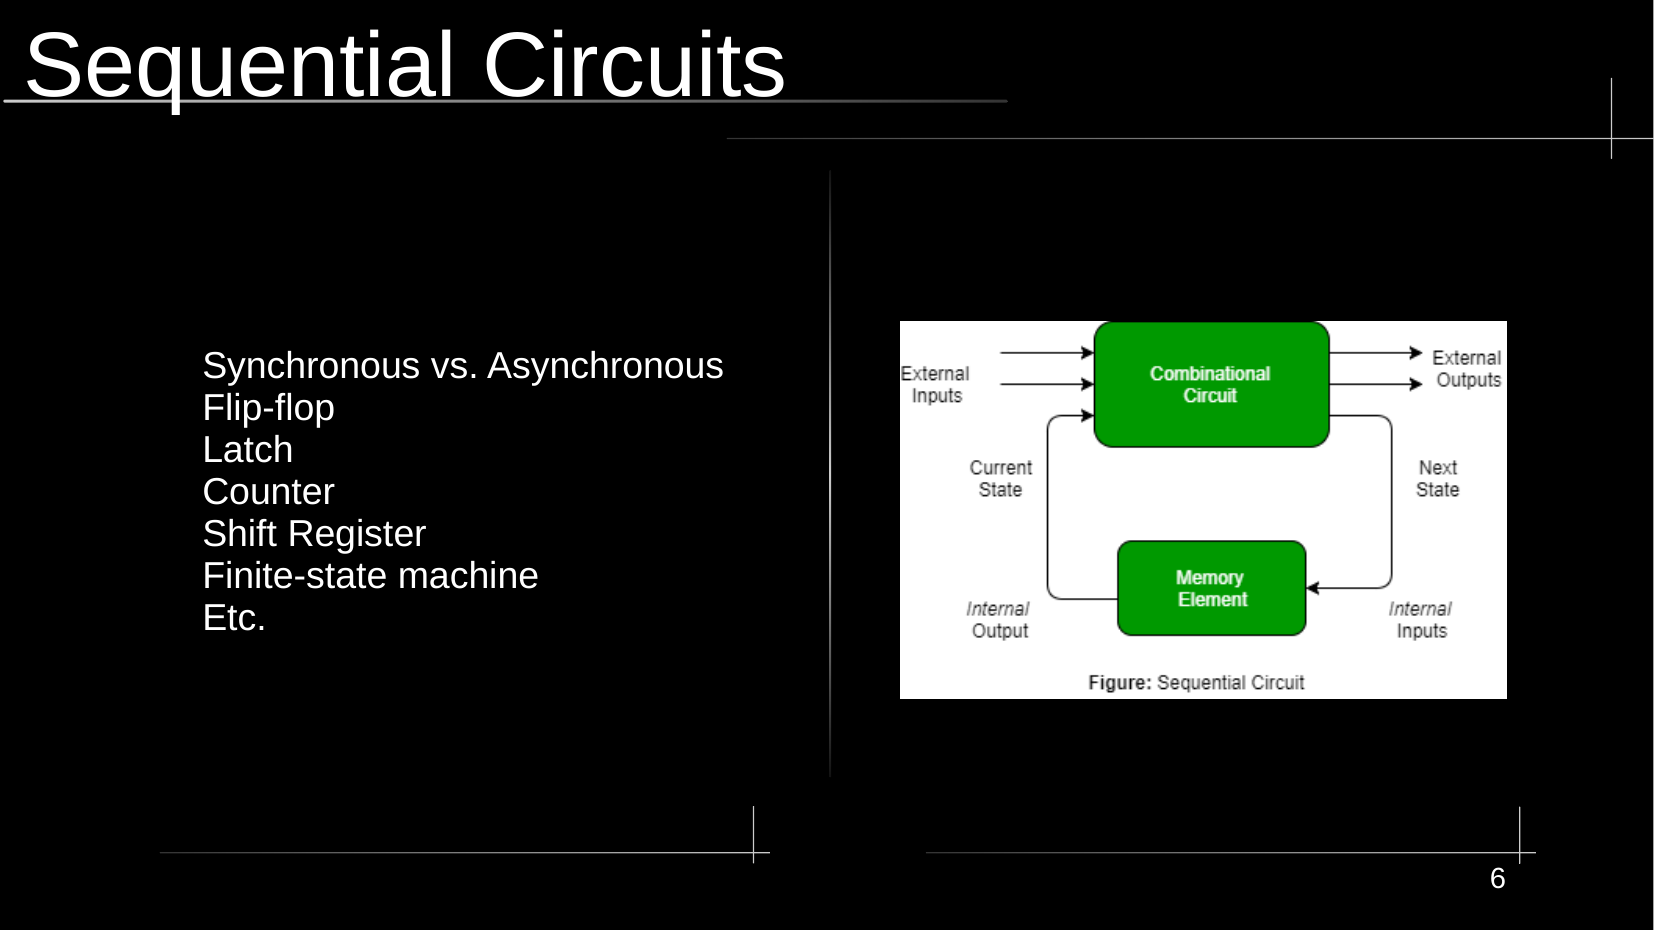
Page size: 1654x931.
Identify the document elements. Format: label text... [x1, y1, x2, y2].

picture [900, 321, 1507, 699]
text_box Synchronous vs. Asynchronous Flip-flop Latch Counter Shift Register Finite-state machine Etc. [187, 337, 741, 647]
title Sequential Circuits [23, 11, 1589, 119]
